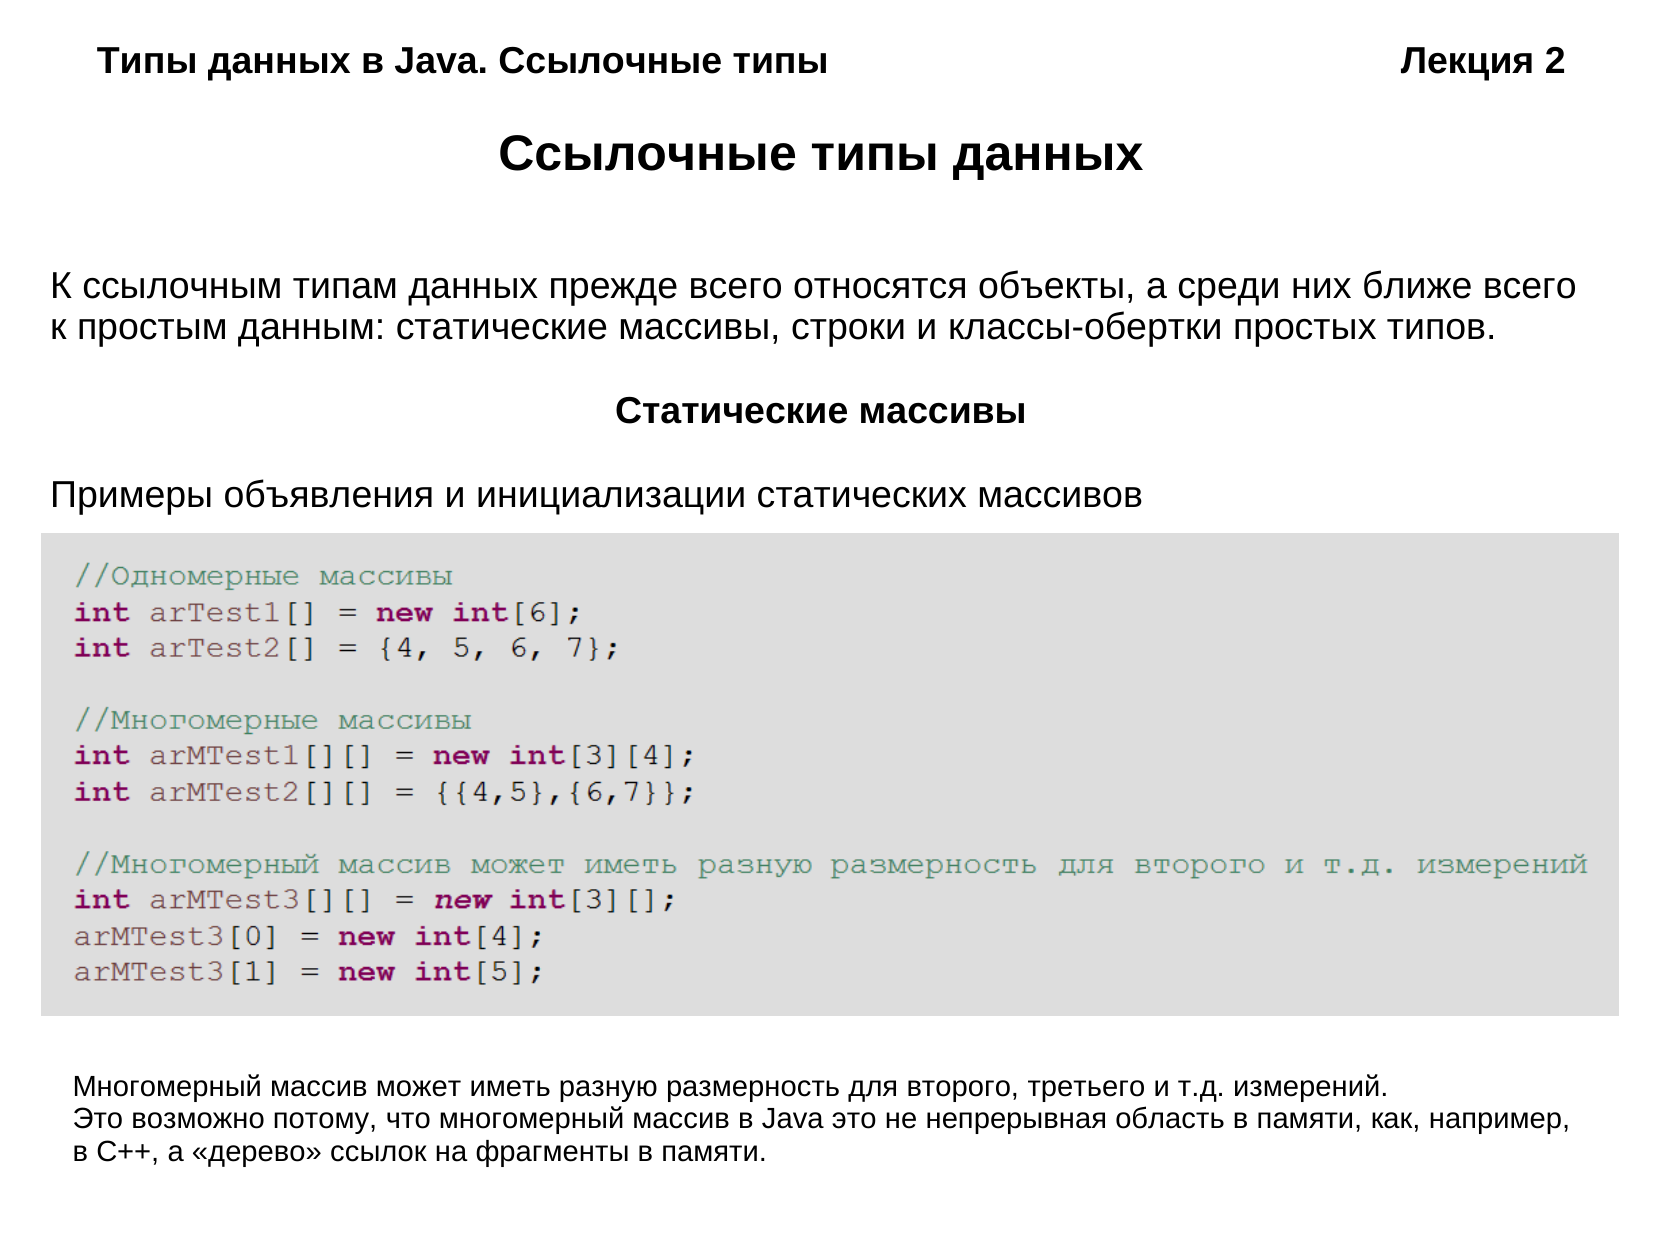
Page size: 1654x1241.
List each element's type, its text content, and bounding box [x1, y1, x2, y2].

text_box Многомерный массив может иметь разную размерность для второго, третьего и т.д. измерений. Это возможно потому, что многомерный массив в Java это не непрерывная область в памяти, как, например, в C++, а «дерево» ссылок на фрагменты в памяти. [57, 1062, 1595, 1176]
text_box Типы данных в Java. Ссылочные типы Лекция 2 [35, 24, 1630, 96]
text_box Ссылочные типы данных К ссылочным типам данных прежде всего относятся объекты, а среди них ближе всего к простым данным: статические массивы, строки и классы-обертки простых типов. Статические массивы Примеры объявления и инициализации статических массивов [35, 118, 1607, 524]
picture [41, 533, 1619, 1016]
